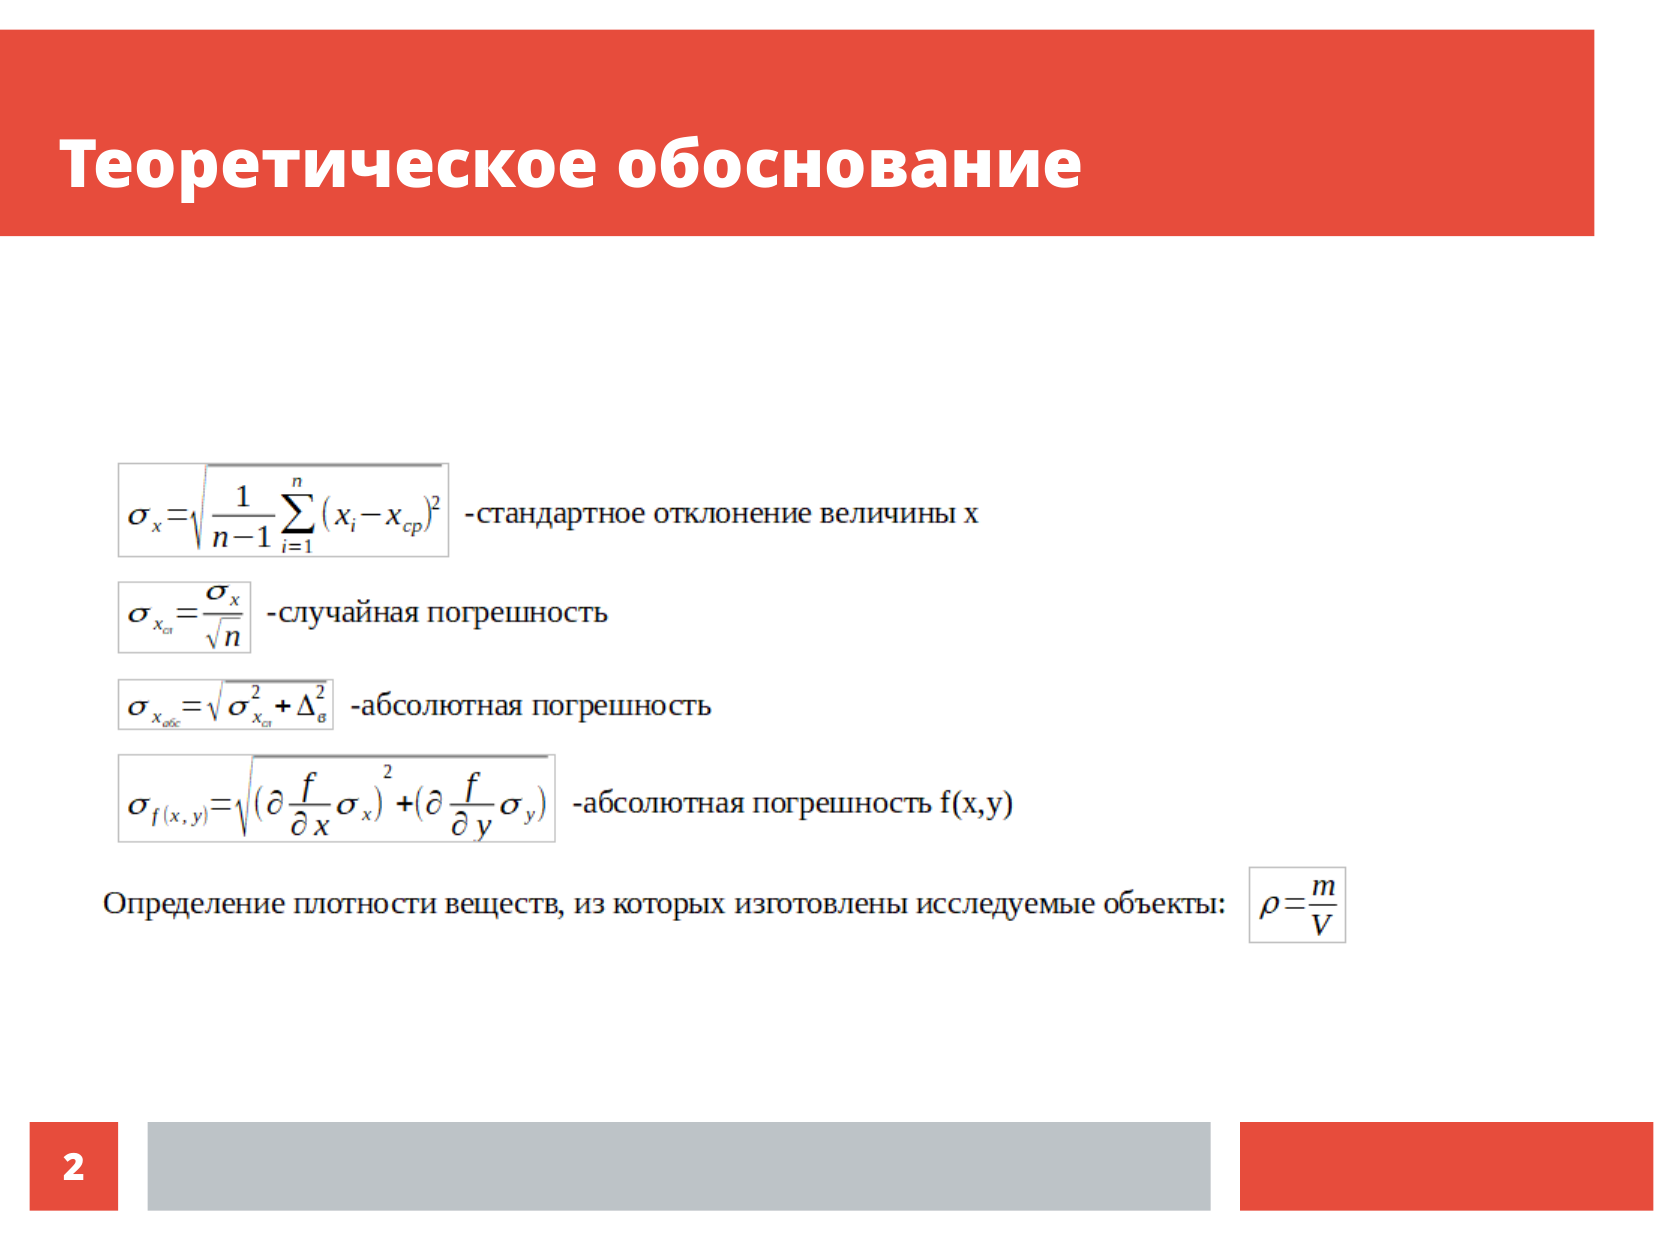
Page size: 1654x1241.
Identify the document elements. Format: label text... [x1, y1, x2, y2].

picture [97, 439, 1453, 969]
title Теоретическое обоснование [59, 59, 1595, 207]
